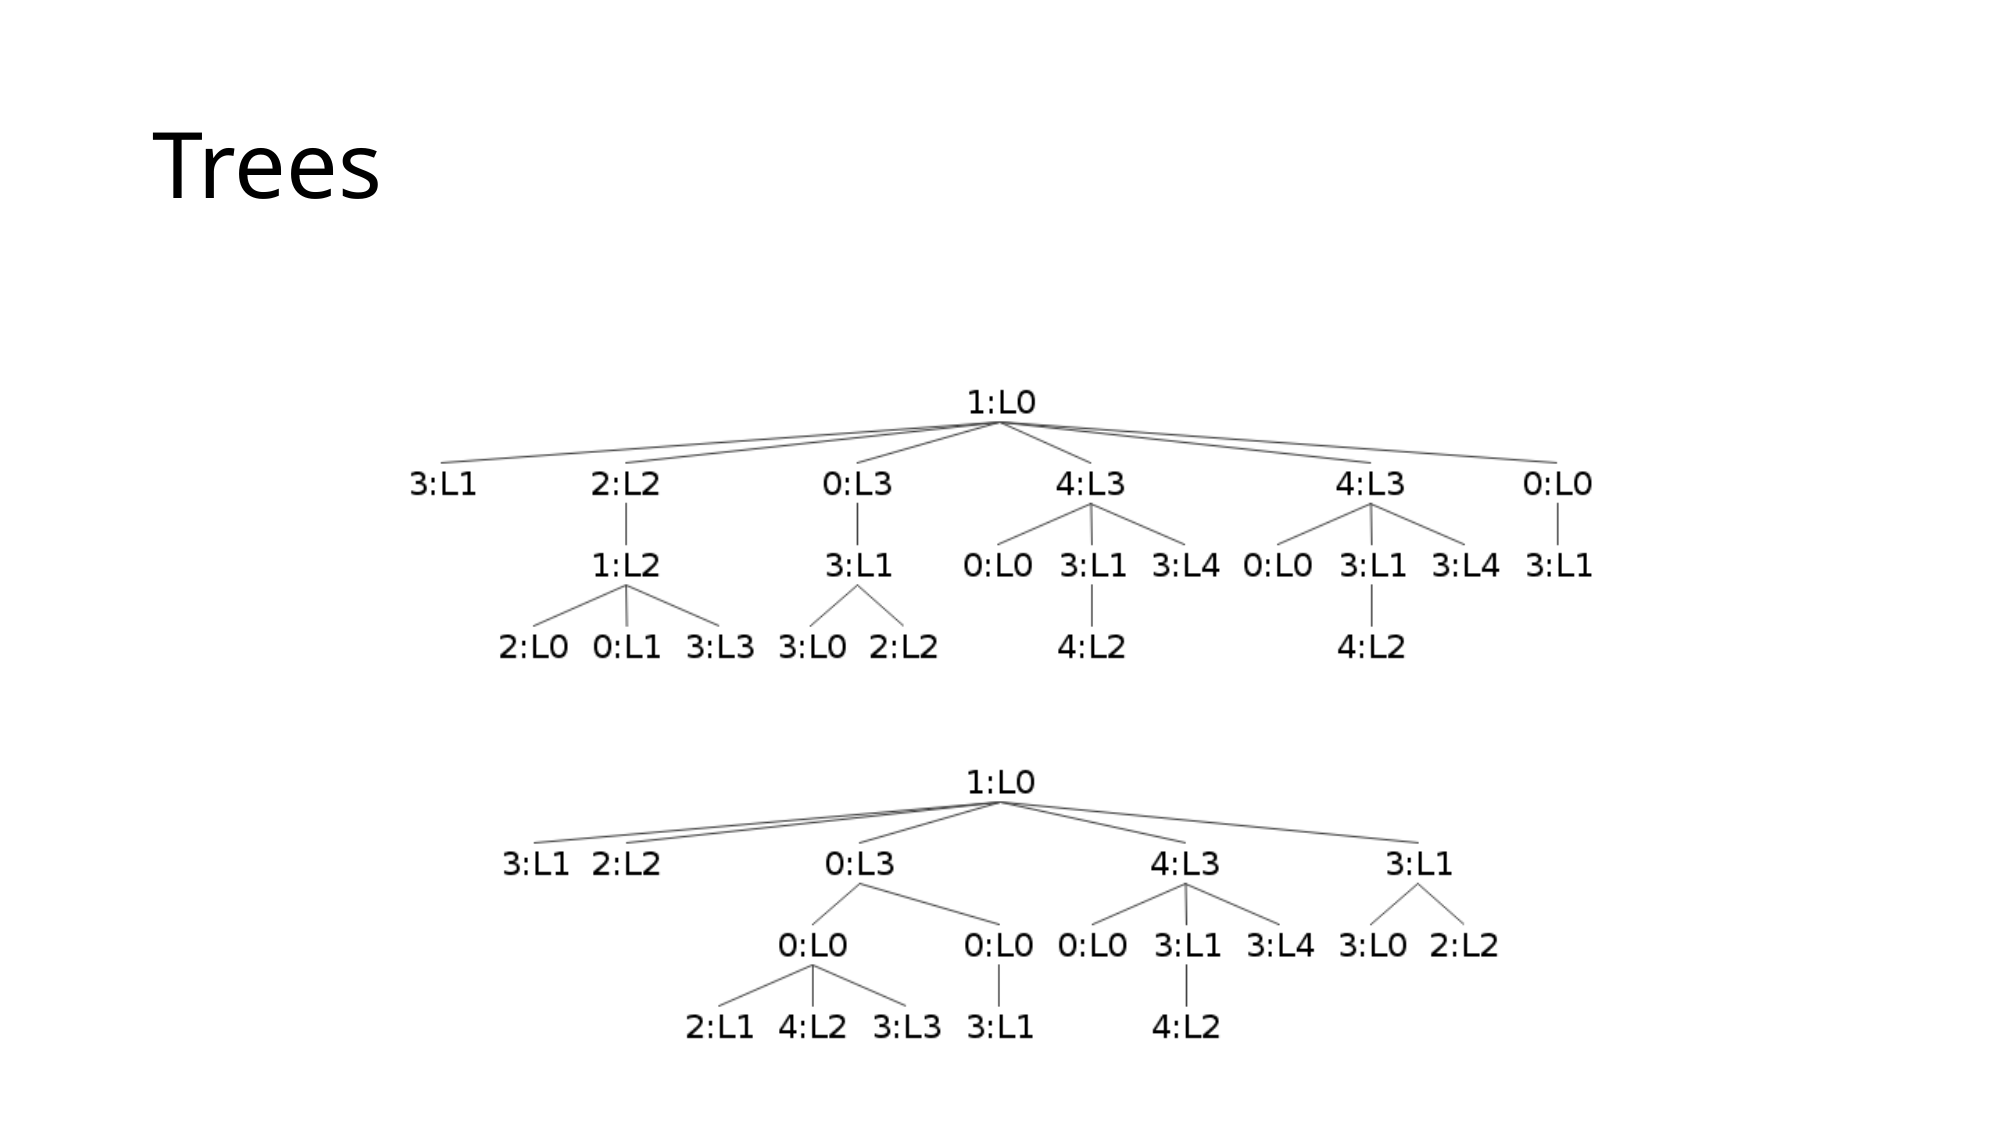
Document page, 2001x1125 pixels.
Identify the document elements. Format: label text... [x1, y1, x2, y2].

picture [388, 373, 1612, 674]
picture [481, 753, 1519, 1054]
title Trees [137, 59, 1863, 278]
